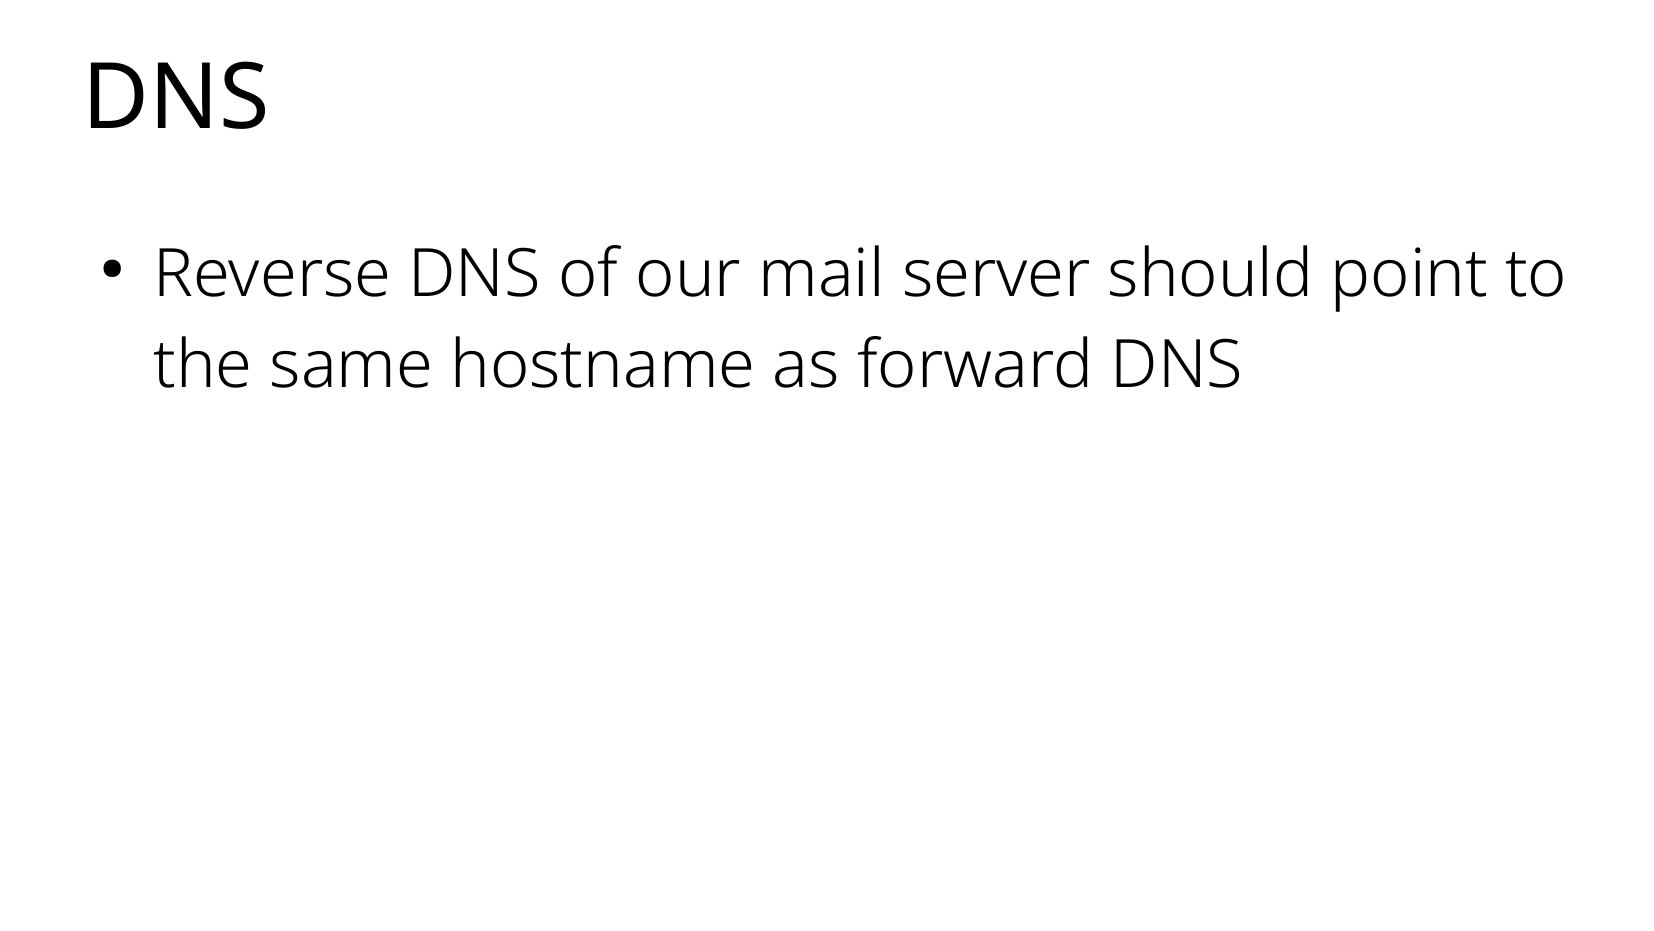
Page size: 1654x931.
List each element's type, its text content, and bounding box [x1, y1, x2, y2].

list Reverse DNS of our mail server should point to the same hostname as forward DNS [82, 224, 1571, 825]
title DNS [82, 37, 1571, 150]
